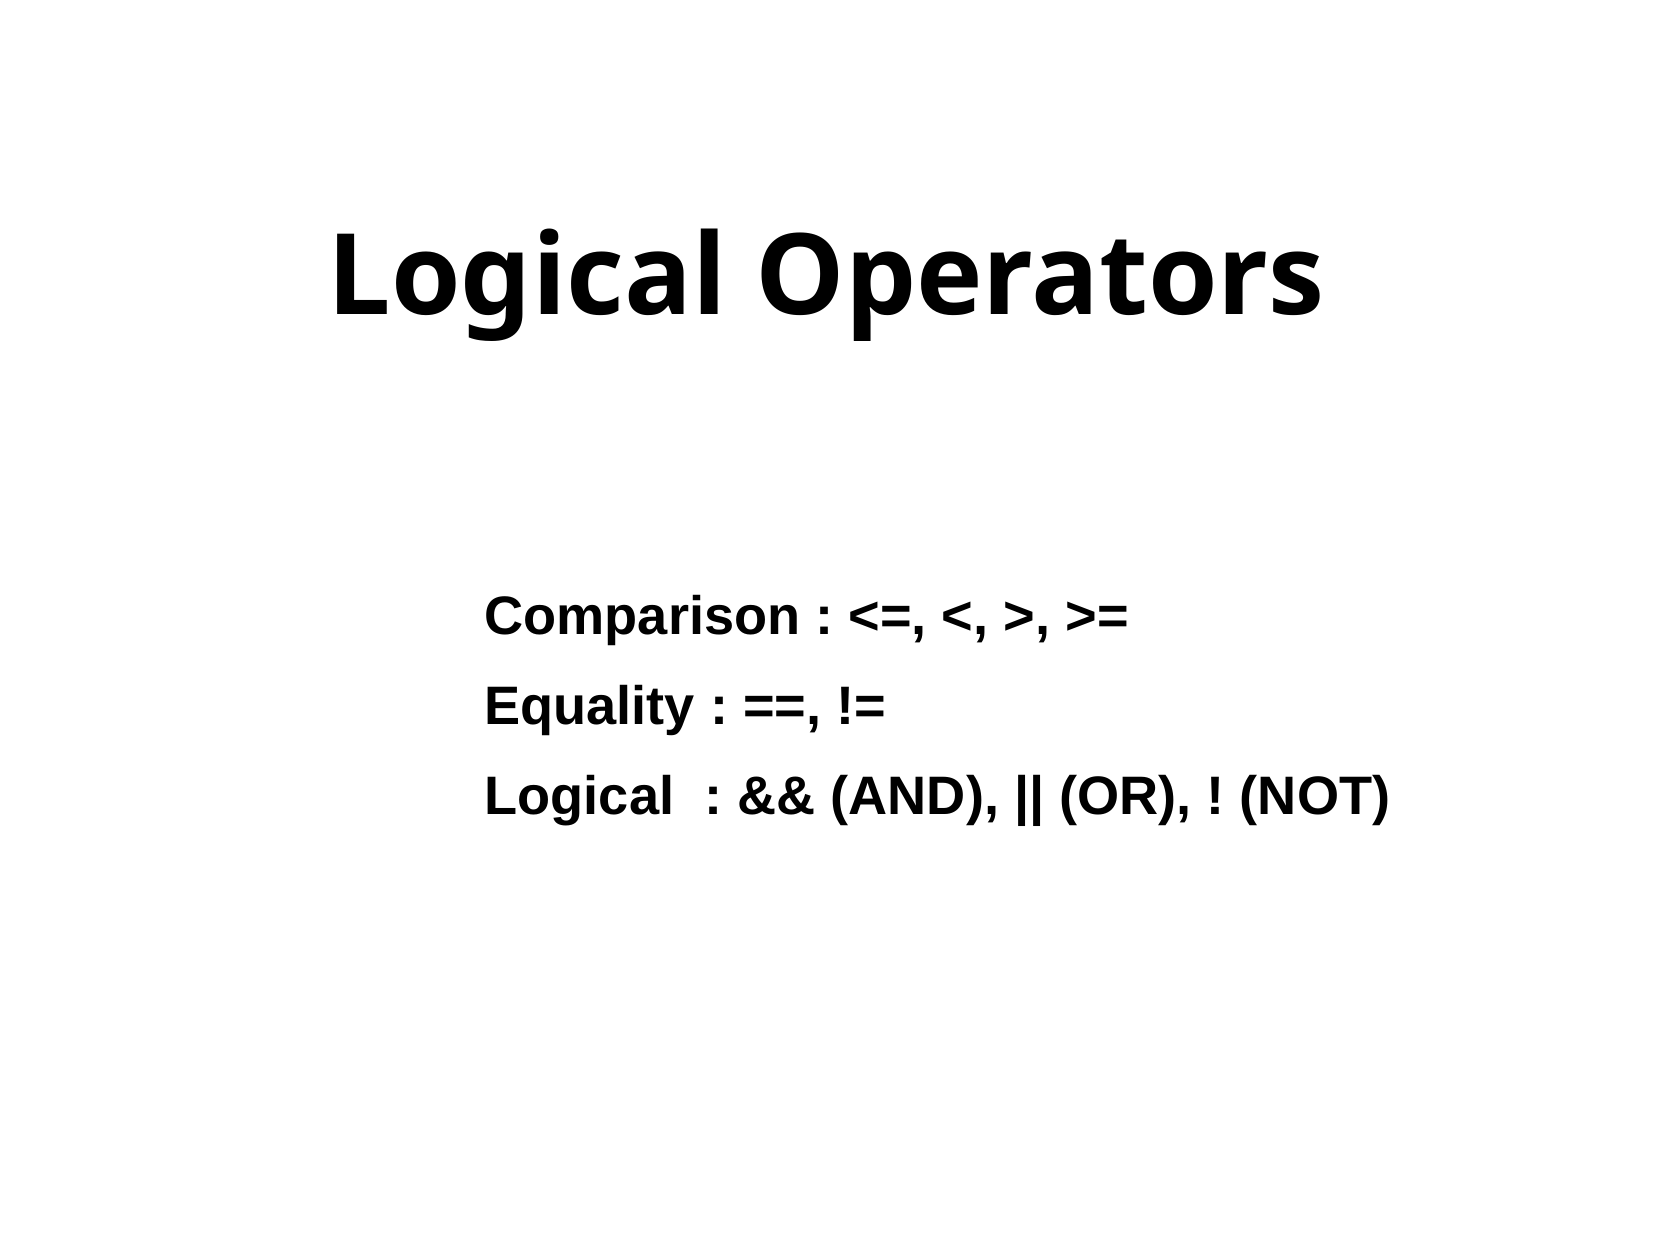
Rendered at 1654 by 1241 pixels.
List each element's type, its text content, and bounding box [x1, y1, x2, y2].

title Logical Operators [82, 167, 1571, 375]
list Comparison : <=, <, >, >= Equality : ==, != Logical : && (AND), || (OR), ! (NOT) [484, 585, 1453, 1028]
